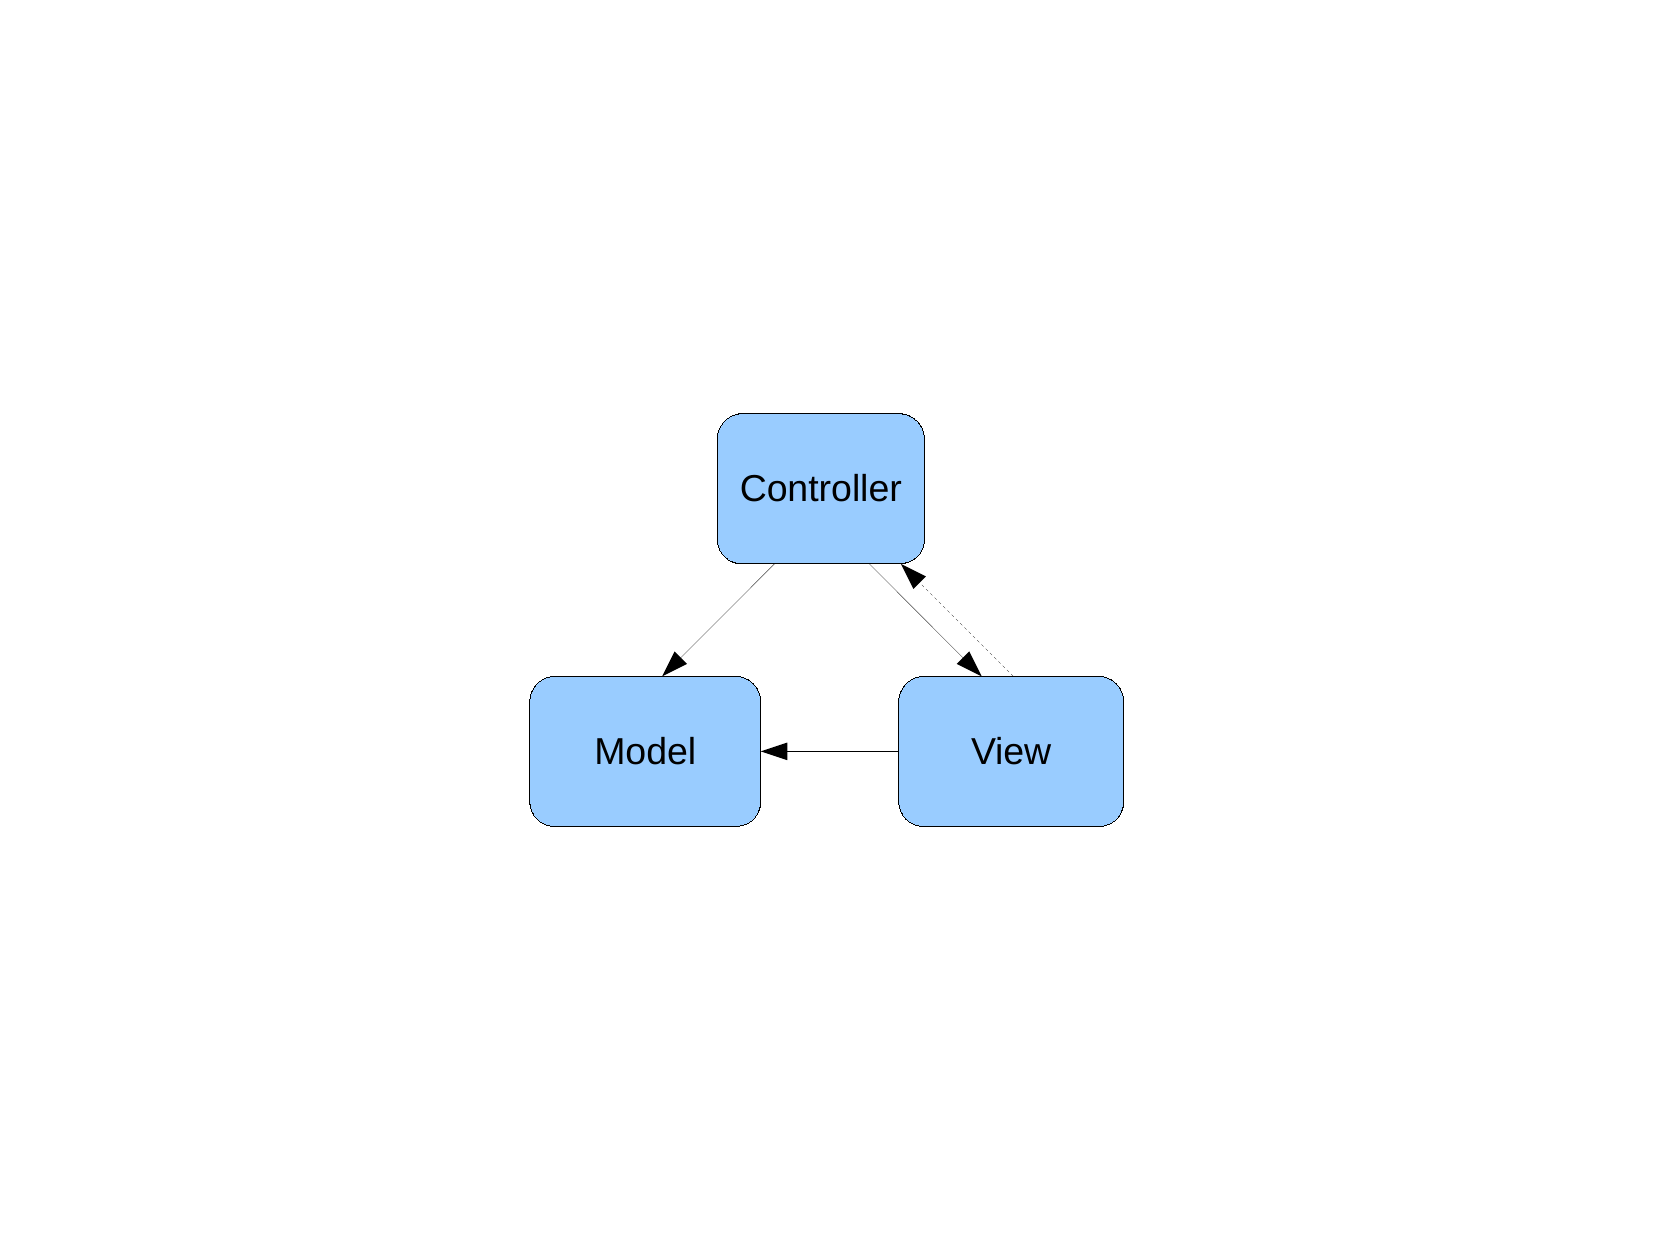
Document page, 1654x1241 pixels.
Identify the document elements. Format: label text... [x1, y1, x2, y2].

text_box Controller [717, 413, 925, 564]
text_box Model [529, 676, 761, 827]
text_box View [898, 676, 1124, 827]
